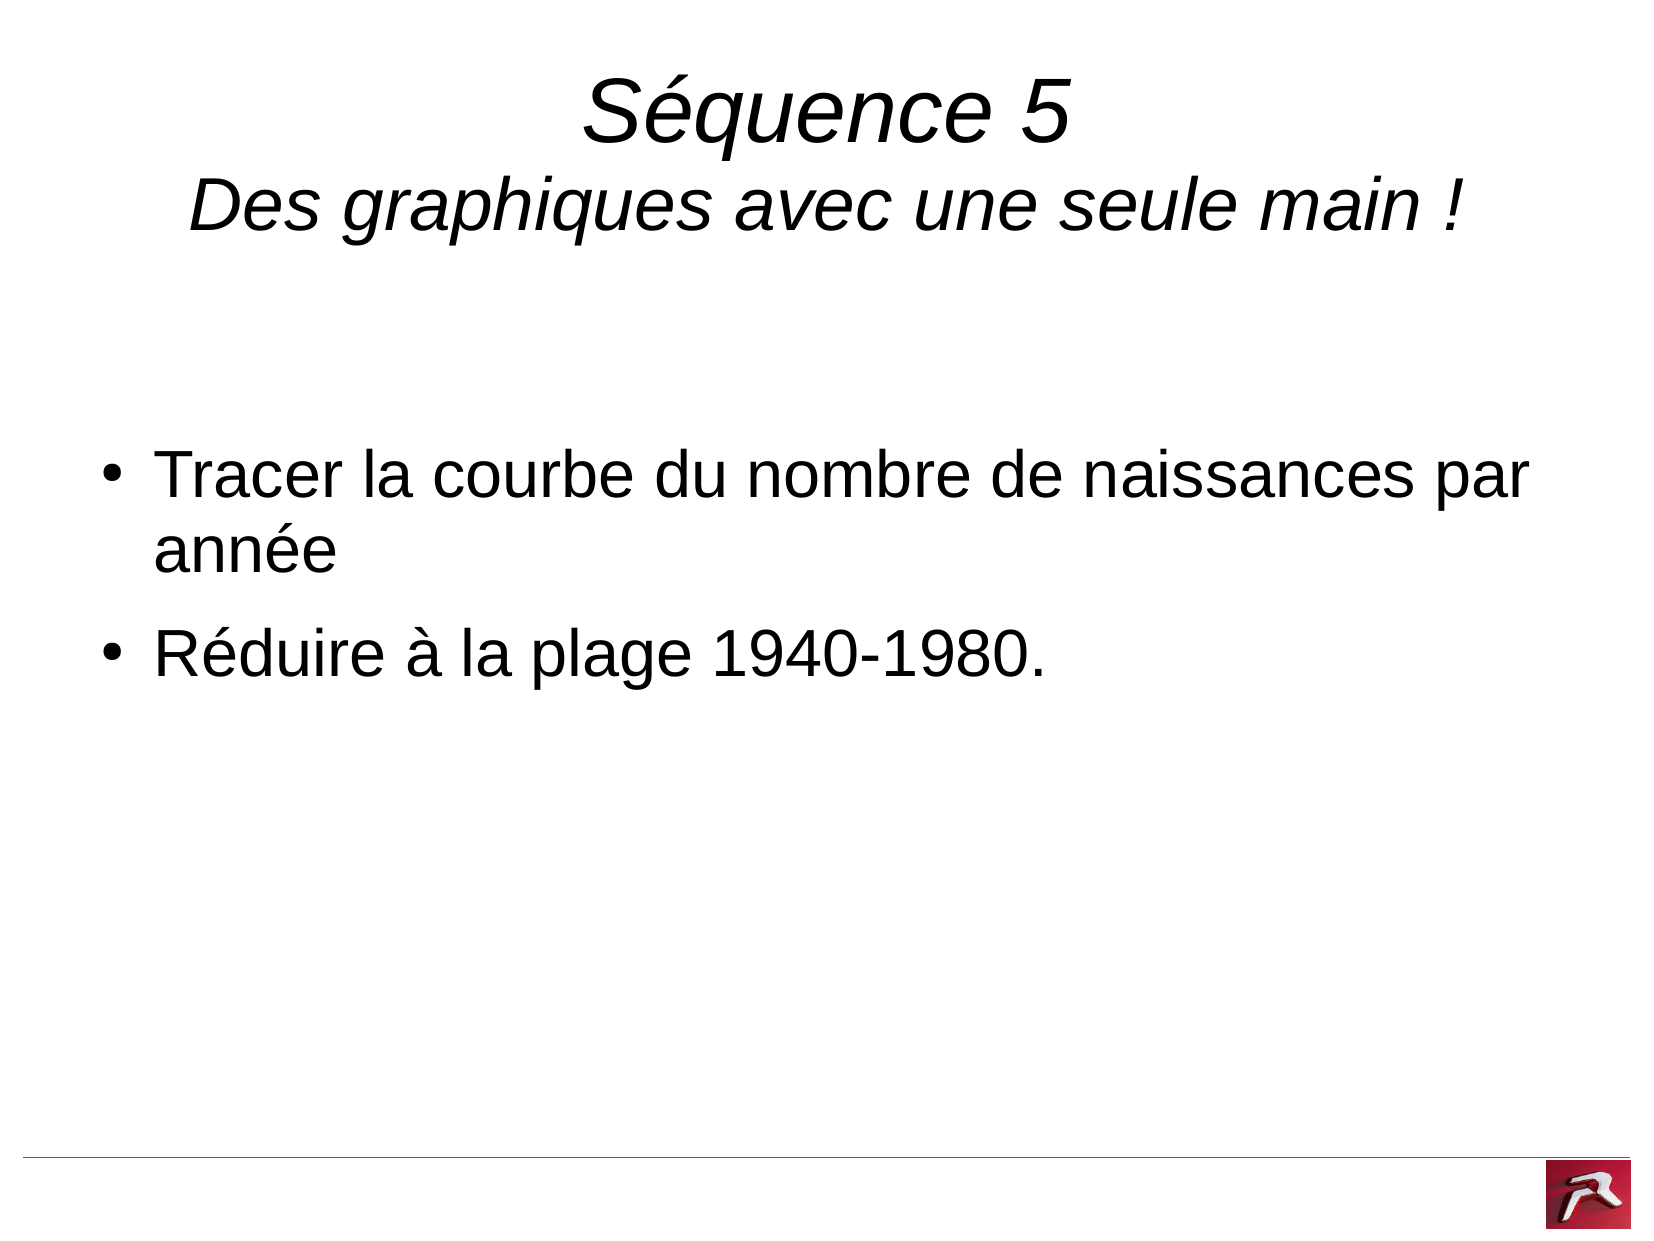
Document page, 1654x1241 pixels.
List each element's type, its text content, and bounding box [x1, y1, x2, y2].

title Séquence 5 Des graphiques avec une seule main ! [82, 49, 1571, 257]
picture [1546, 1160, 1631, 1229]
list Tracer la courbe du nombre de naissances par année Réduire à la plage 1940-1980. [82, 437, 1571, 1157]
